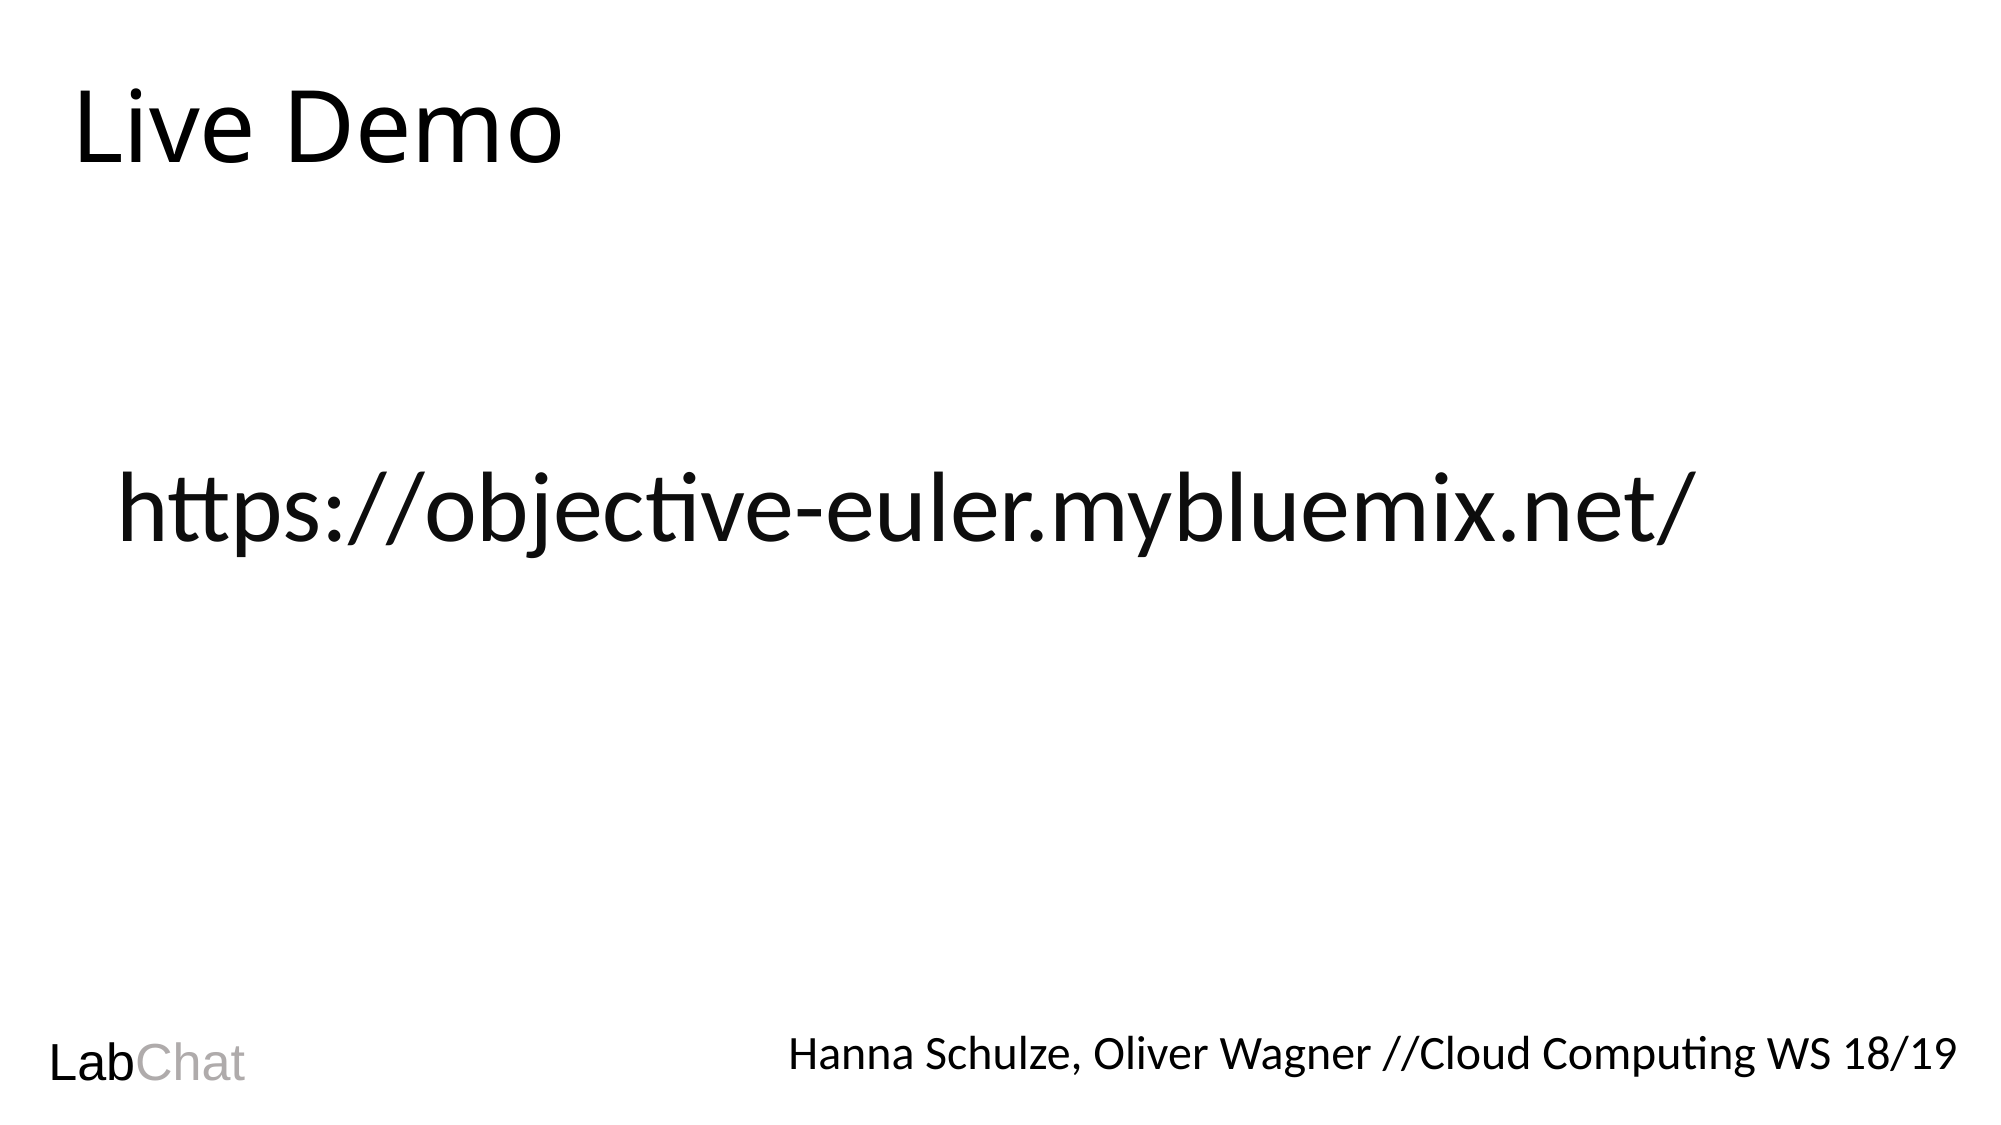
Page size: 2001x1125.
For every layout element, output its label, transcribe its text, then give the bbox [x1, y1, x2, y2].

text_box Live Demo [55, 55, 1312, 192]
text_box LabChat [33, 1025, 286, 1102]
subtitle Hanna Schulze, Oliver Wagner //Cloud Computing WS 18/19 [716, 1025, 2000, 1091]
text_box https://objective-euler.mybluemix.net/ [101, 433, 1903, 692]
